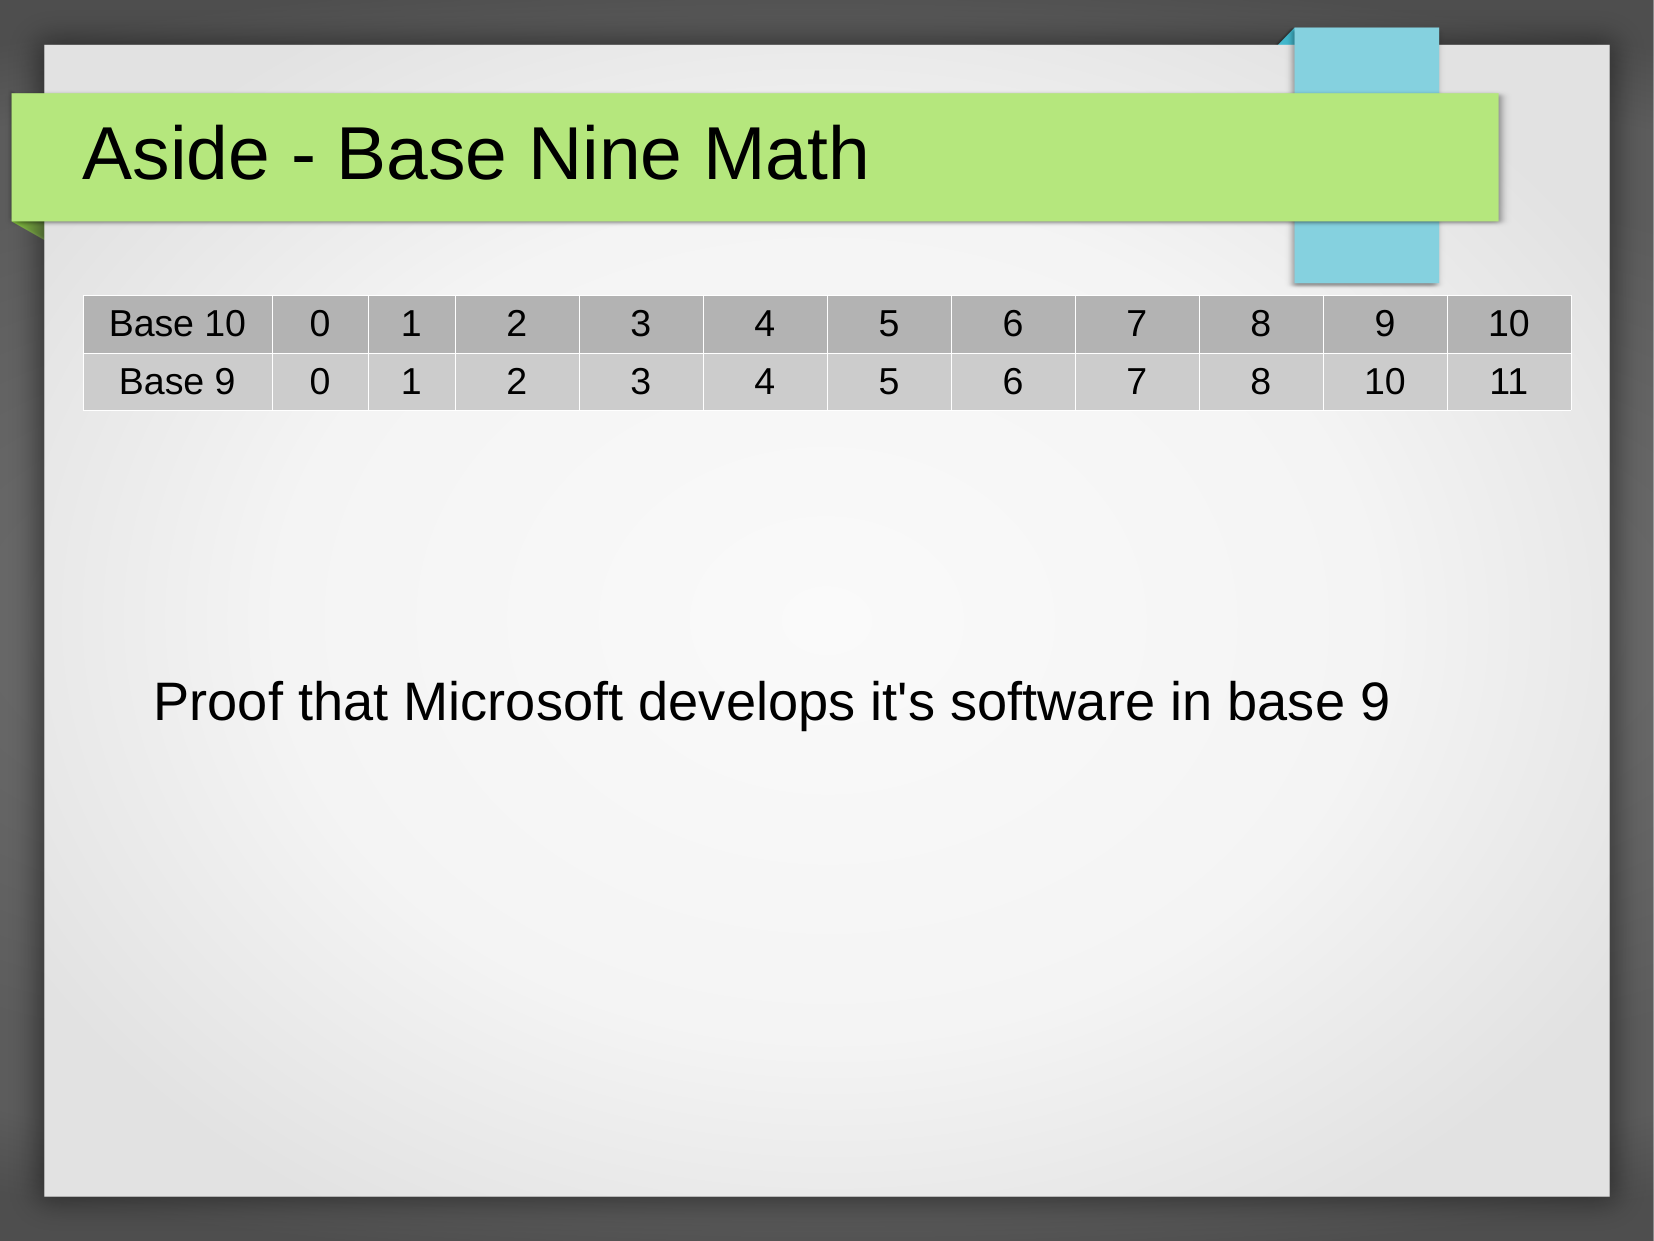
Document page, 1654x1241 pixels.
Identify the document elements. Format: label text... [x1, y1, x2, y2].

title Aside - Base Nine Math [82, 94, 1264, 213]
table_header 6 [952, 296, 1075, 353]
table_cell 7 [1076, 354, 1199, 410]
table_cell 4 [704, 354, 827, 410]
table_header 3 [580, 296, 703, 353]
table_header 5 [828, 296, 951, 353]
table_cell 10 [1324, 354, 1447, 410]
picture [0, 0, 1654, 1241]
table_cell 8 [1200, 354, 1323, 410]
table_cell 1 [369, 354, 455, 410]
table_header 2 [456, 296, 579, 353]
table_header 8 [1200, 296, 1323, 353]
table_cell 11 [1448, 354, 1571, 410]
table_cell 0 [273, 354, 368, 410]
table_header 0 [273, 296, 368, 353]
table_header 4 [704, 296, 827, 353]
table_header 10 [1448, 296, 1571, 353]
table_header 1 [369, 296, 455, 353]
table_cell Base 9 [84, 354, 272, 410]
table_cell 6 [952, 354, 1075, 410]
list Proof that Microsoft develops it's software in base 9 [82, 670, 1571, 1015]
table_header 7 [1076, 296, 1199, 353]
table_cell 5 [828, 354, 951, 410]
table_header 9 [1324, 296, 1447, 353]
table_header Base 10 [84, 296, 272, 353]
table_cell 2 [456, 354, 579, 410]
table_cell 3 [580, 354, 703, 410]
